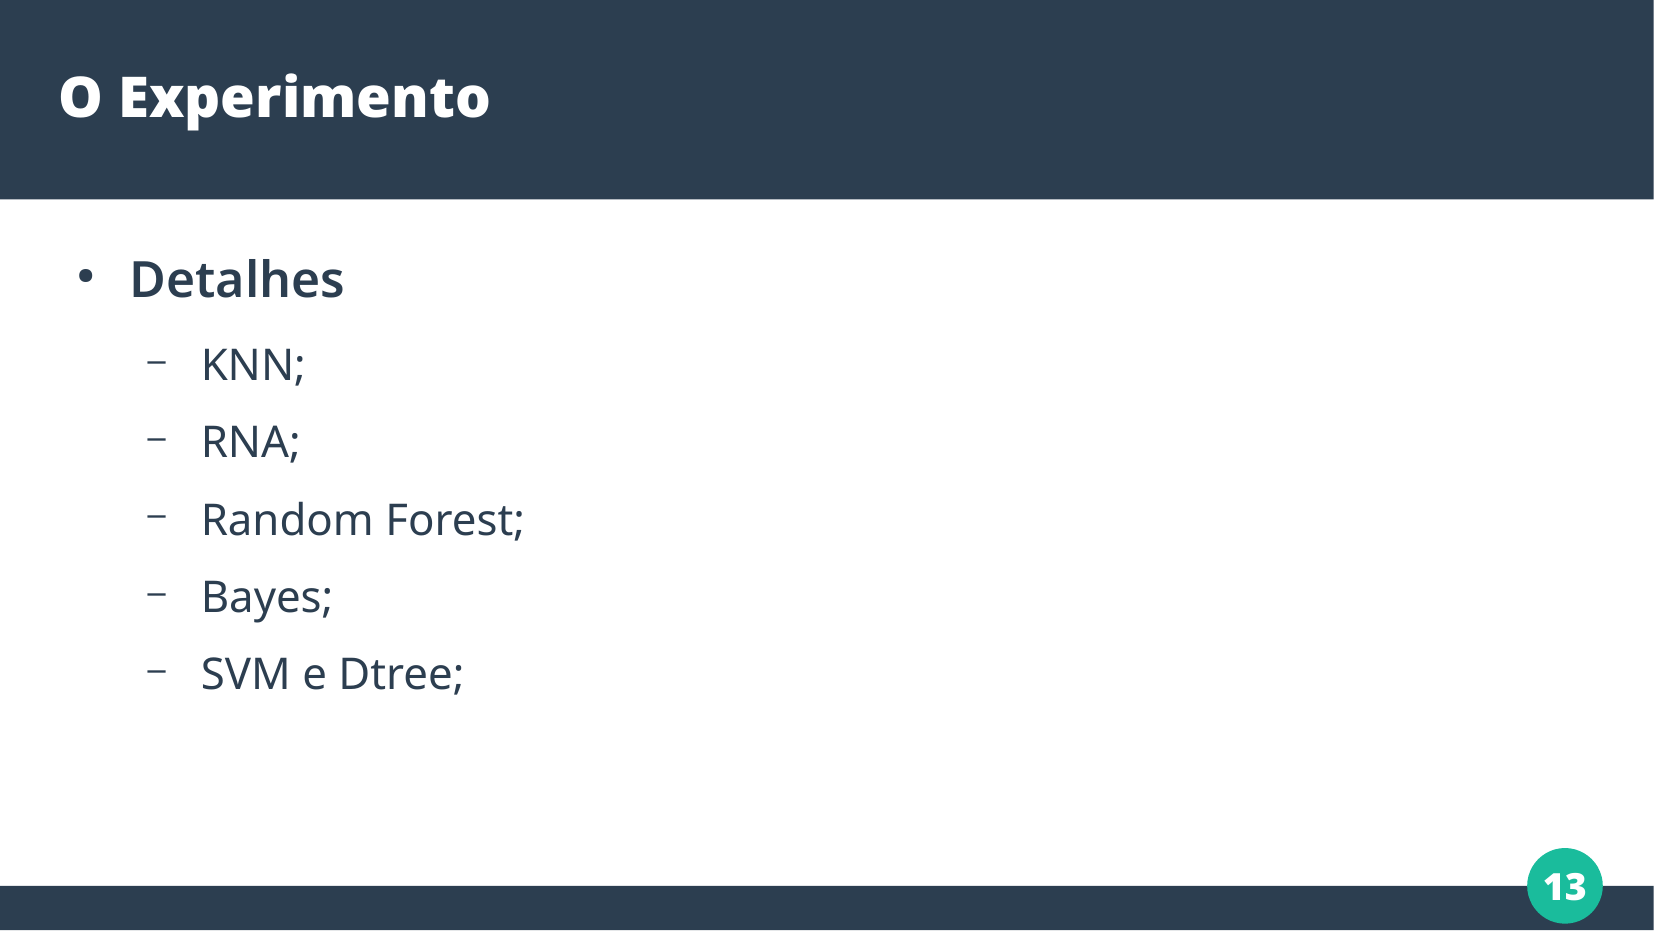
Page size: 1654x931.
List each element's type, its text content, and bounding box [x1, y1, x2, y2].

list Detalhes KNN; RNA; Random Forest; Bayes; SVM e Dtree; [59, 243, 1595, 864]
title O Experimento [59, 37, 1595, 156]
